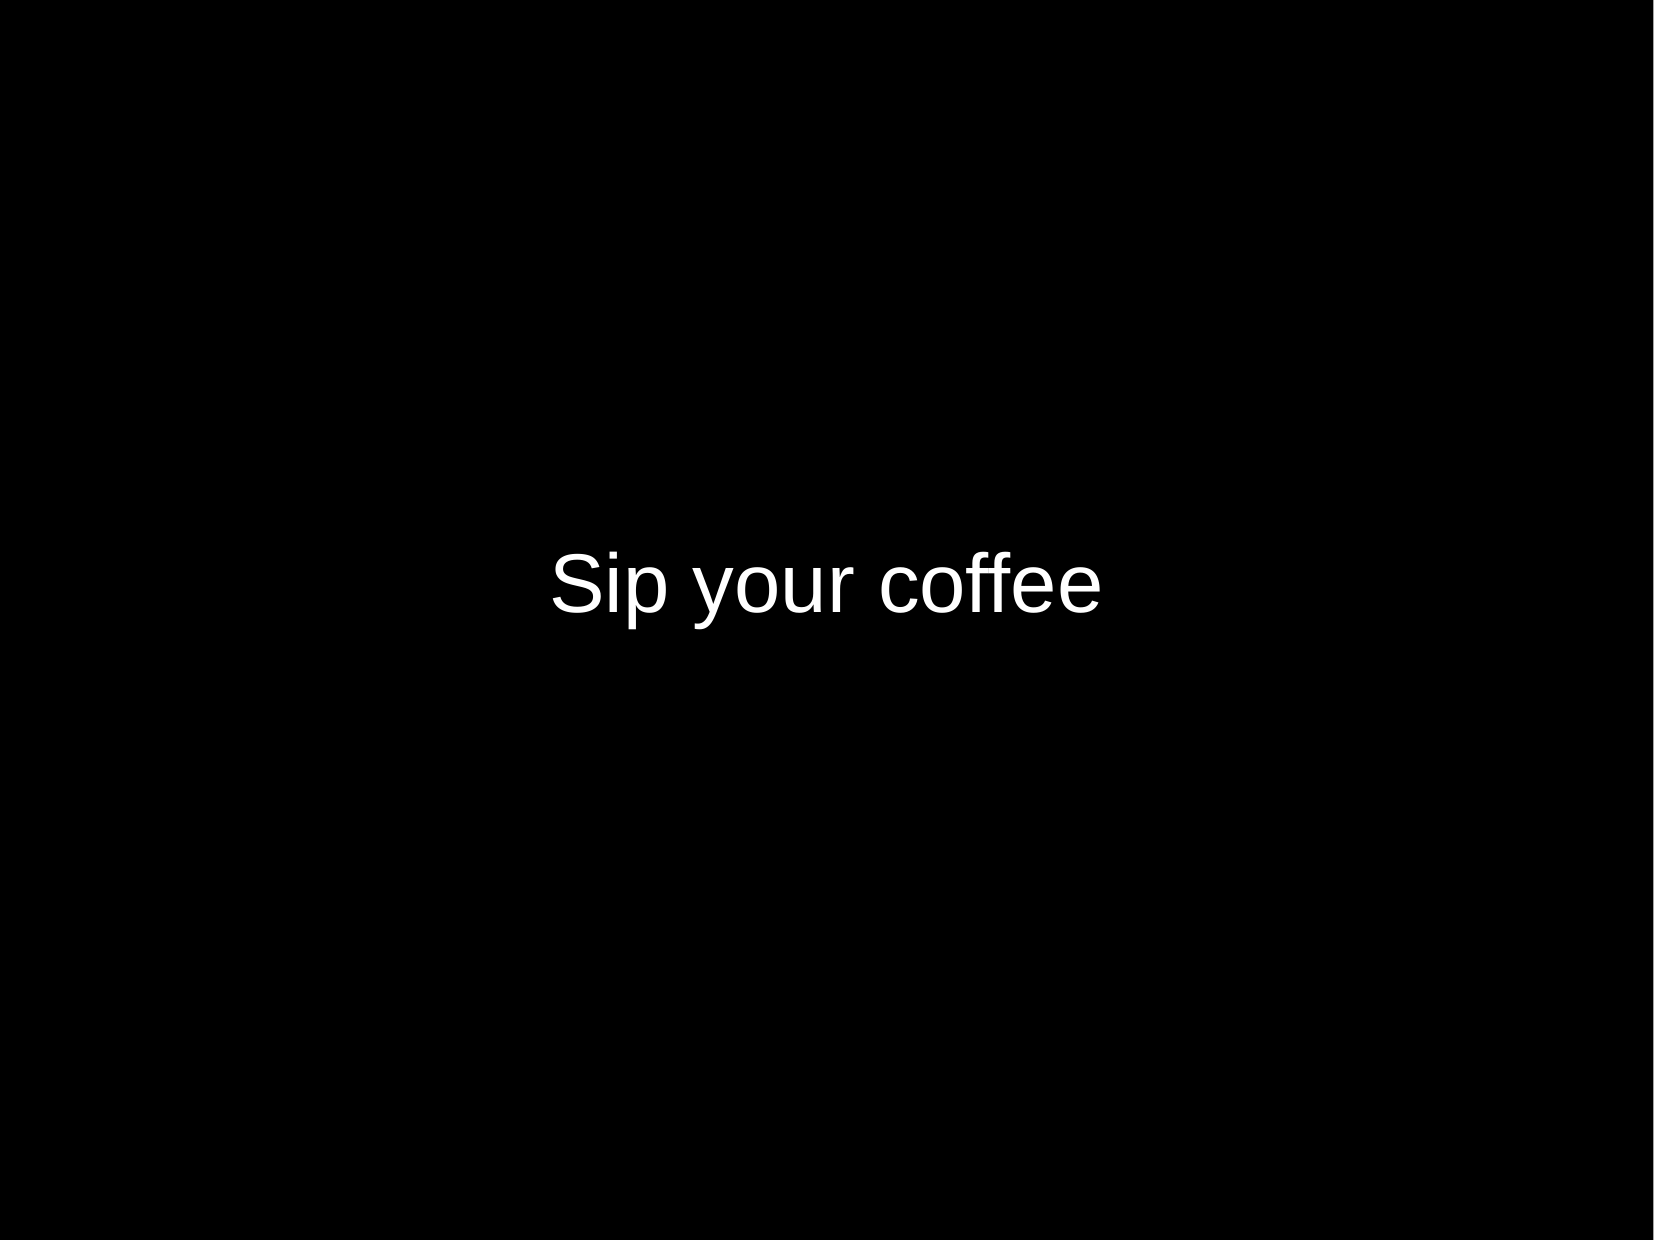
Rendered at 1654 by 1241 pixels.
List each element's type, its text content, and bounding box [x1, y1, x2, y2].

subtitle Sip your coffee [82, 49, 1571, 1119]
